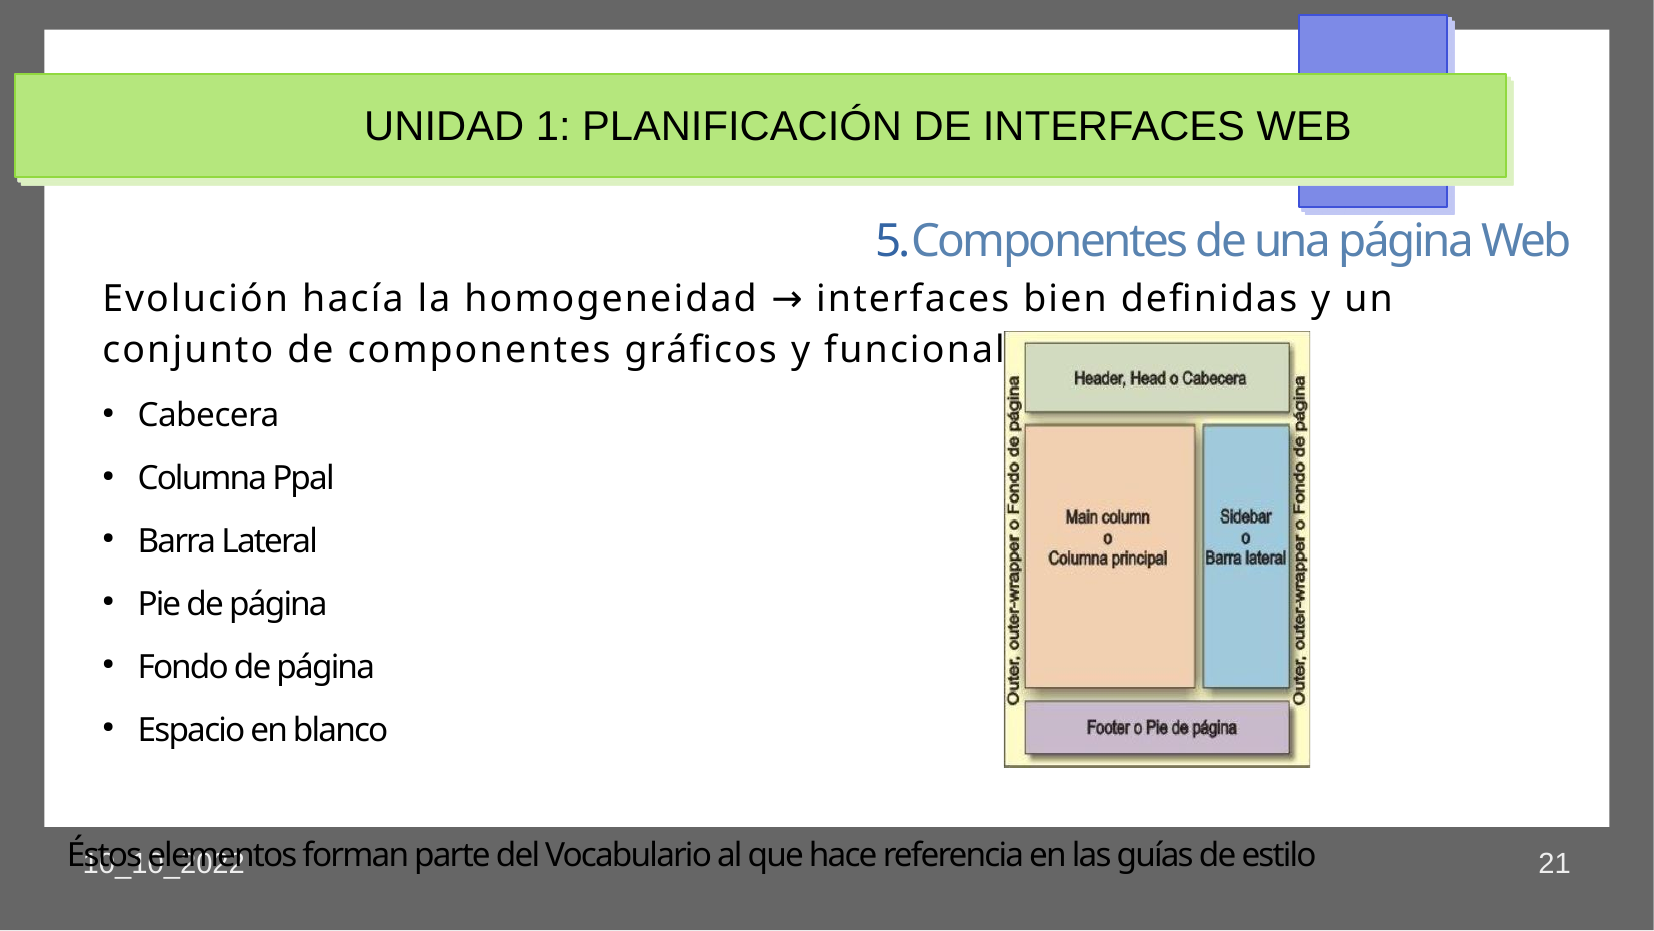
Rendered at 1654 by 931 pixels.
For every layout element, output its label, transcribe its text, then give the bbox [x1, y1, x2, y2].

text_box [1003, 331, 1311, 768]
subtitle [88, 206, 1123, 263]
text_box 5.Componentes de una página Web [96, 206, 1572, 842]
title UNIDAD 1: PLANIFICACIÓN DE INTERFACES WEB [29, 73, 1447, 178]
text_box Evolución hacía la homogeneidad → interfaces bien definidas y un conjunto de componentes gráficos y funcionales: Cabecera Columna Ppal Barra Lateral Pie de página Fondo de página Espacio en blanco Éstos elementos forman parte del Vocabulario al que hace referencia en las guías de estilo [52, 263, 1565, 768]
